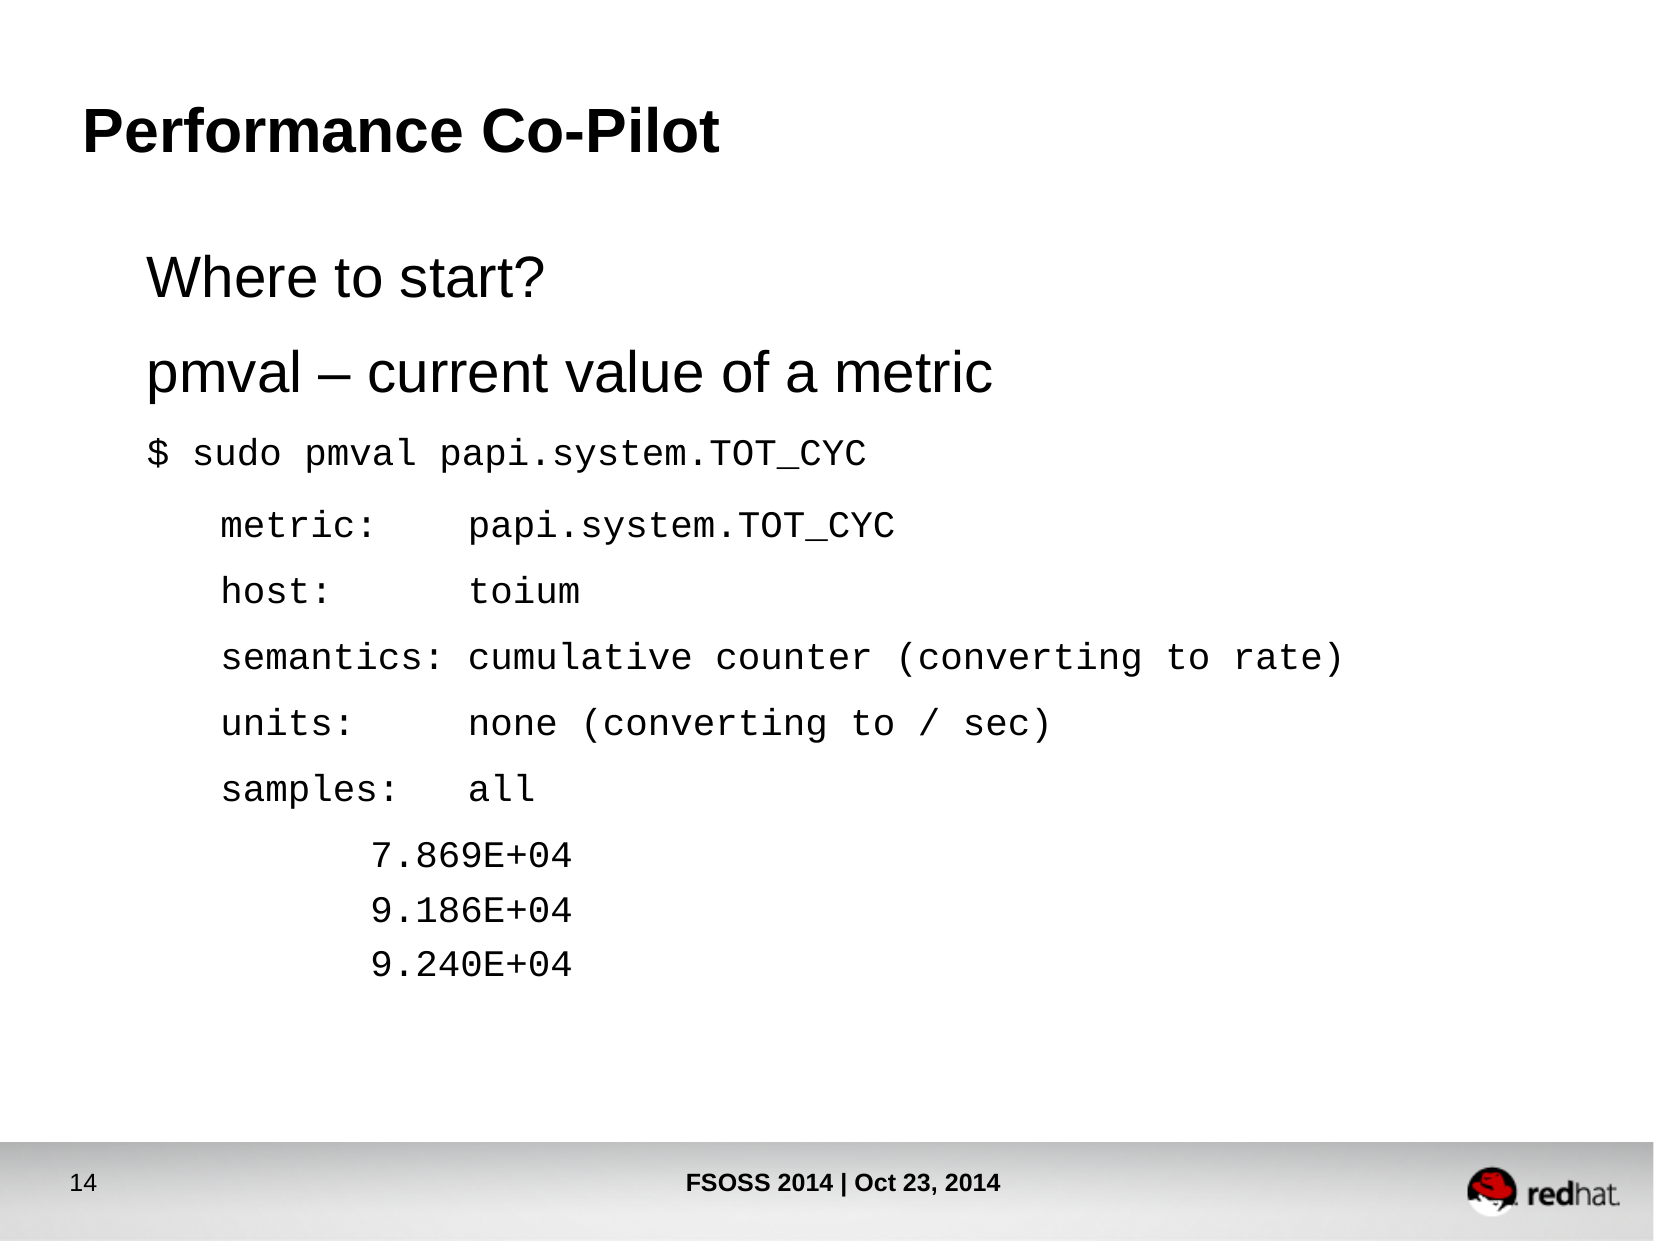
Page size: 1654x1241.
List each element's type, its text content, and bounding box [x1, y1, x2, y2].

list Where to start? pmval – current value of a metric $ sudo pmval papi.system.TOT_CYC metric: papi.system.TOT_CYC host: toium semantics: cumulative counter (converting to rate) units: none (converting to / sec) samples: all 7.869E+04 9.186E+04 9.240E+04 [86, 244, 1576, 1065]
picture [0, 1142, 1654, 1241]
title Performance Co-Pilot [82, 37, 1571, 226]
